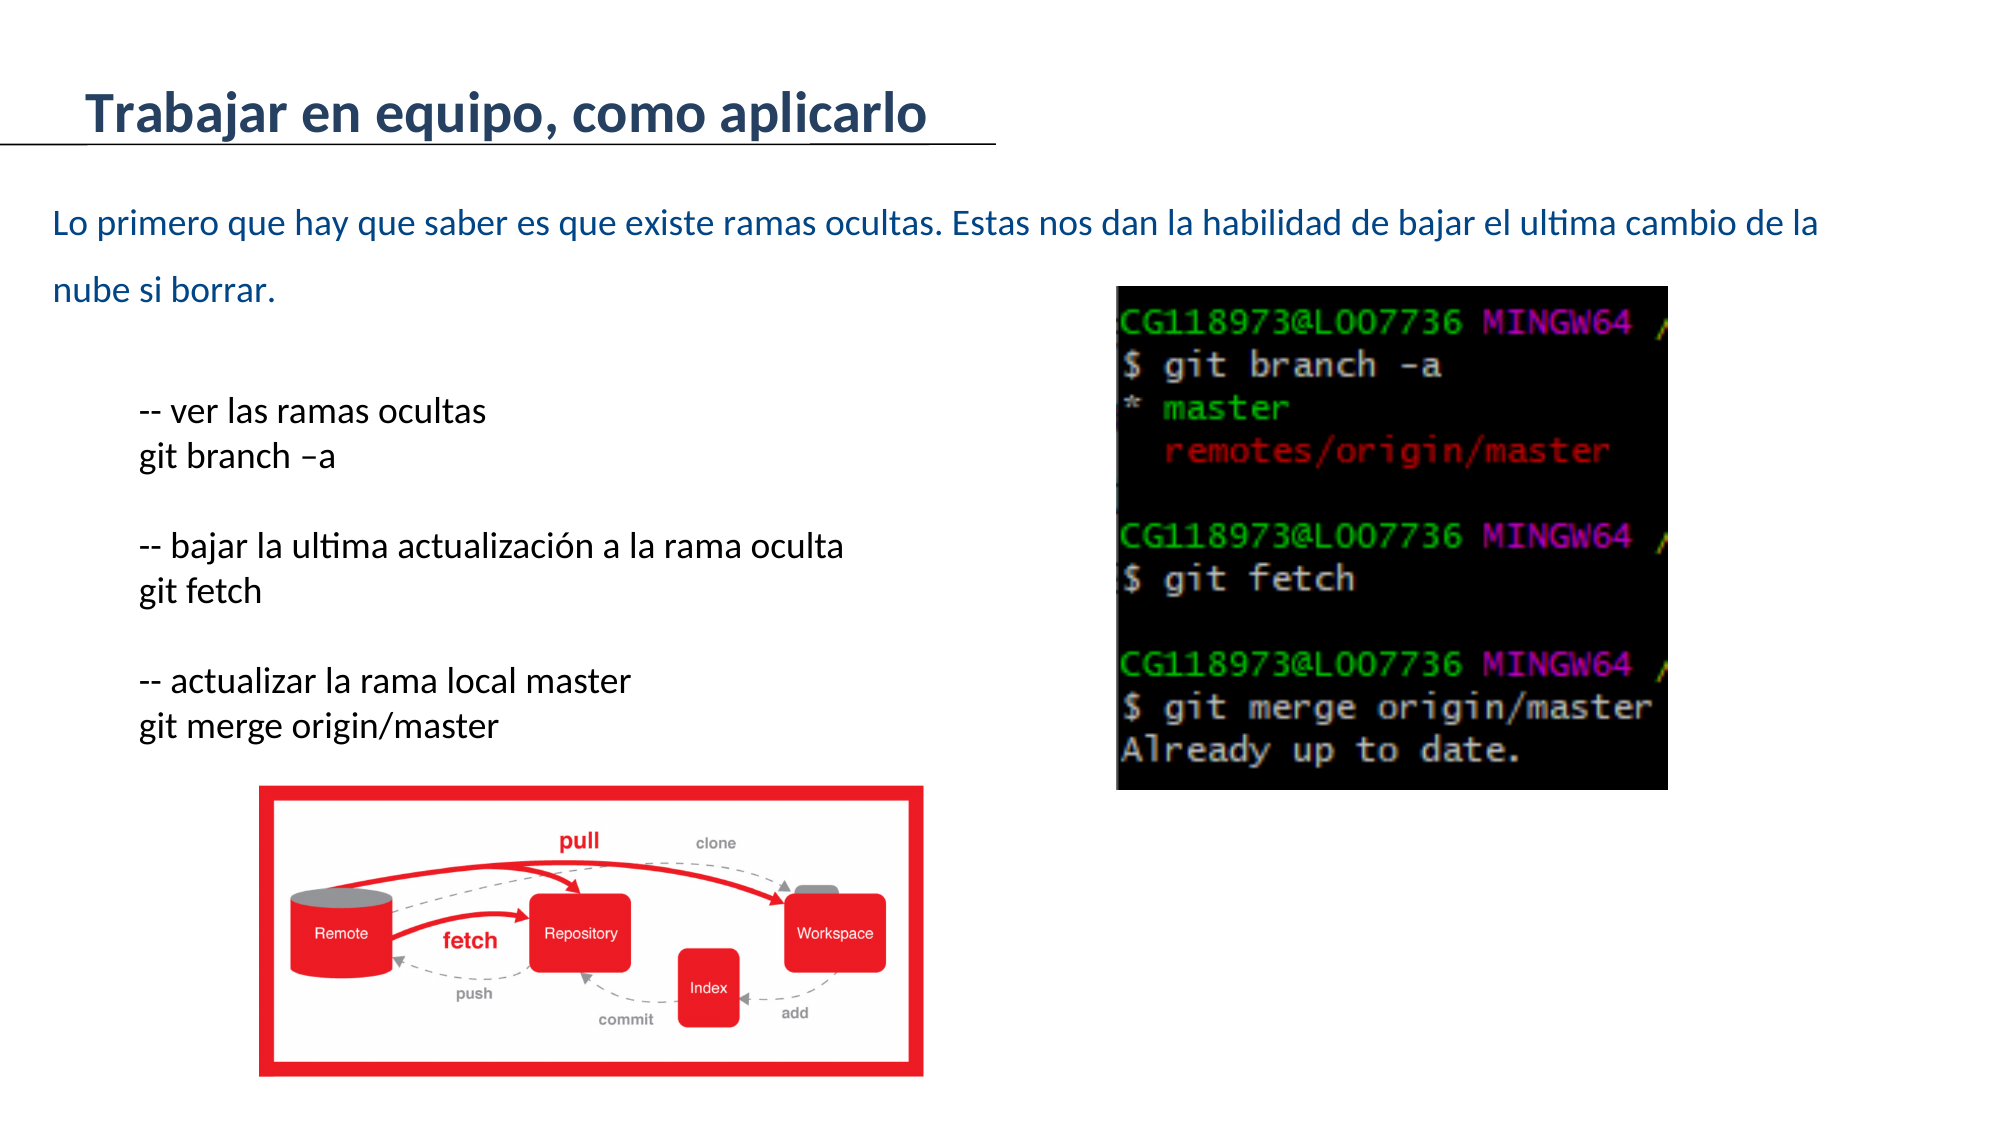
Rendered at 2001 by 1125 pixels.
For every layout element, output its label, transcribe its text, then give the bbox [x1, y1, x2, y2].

text_box -- ver las ramas ocultas git branch –a -- bajar la ultima actualización a la rama oculta git fetch -- actualizar la rama local master git merge origin/master [124, 379, 969, 754]
text_box Trabajar en equipo, como aplicarlo [70, 65, 1077, 152]
picture [1116, 286, 1668, 790]
text_box Lo primero que hay que saber es que existe ramas ocultas. Estas nos dan la habilidad de bajar el ultima cambio de la nube si borrar. [38, 167, 1847, 320]
picture [258, 783, 925, 1079]
